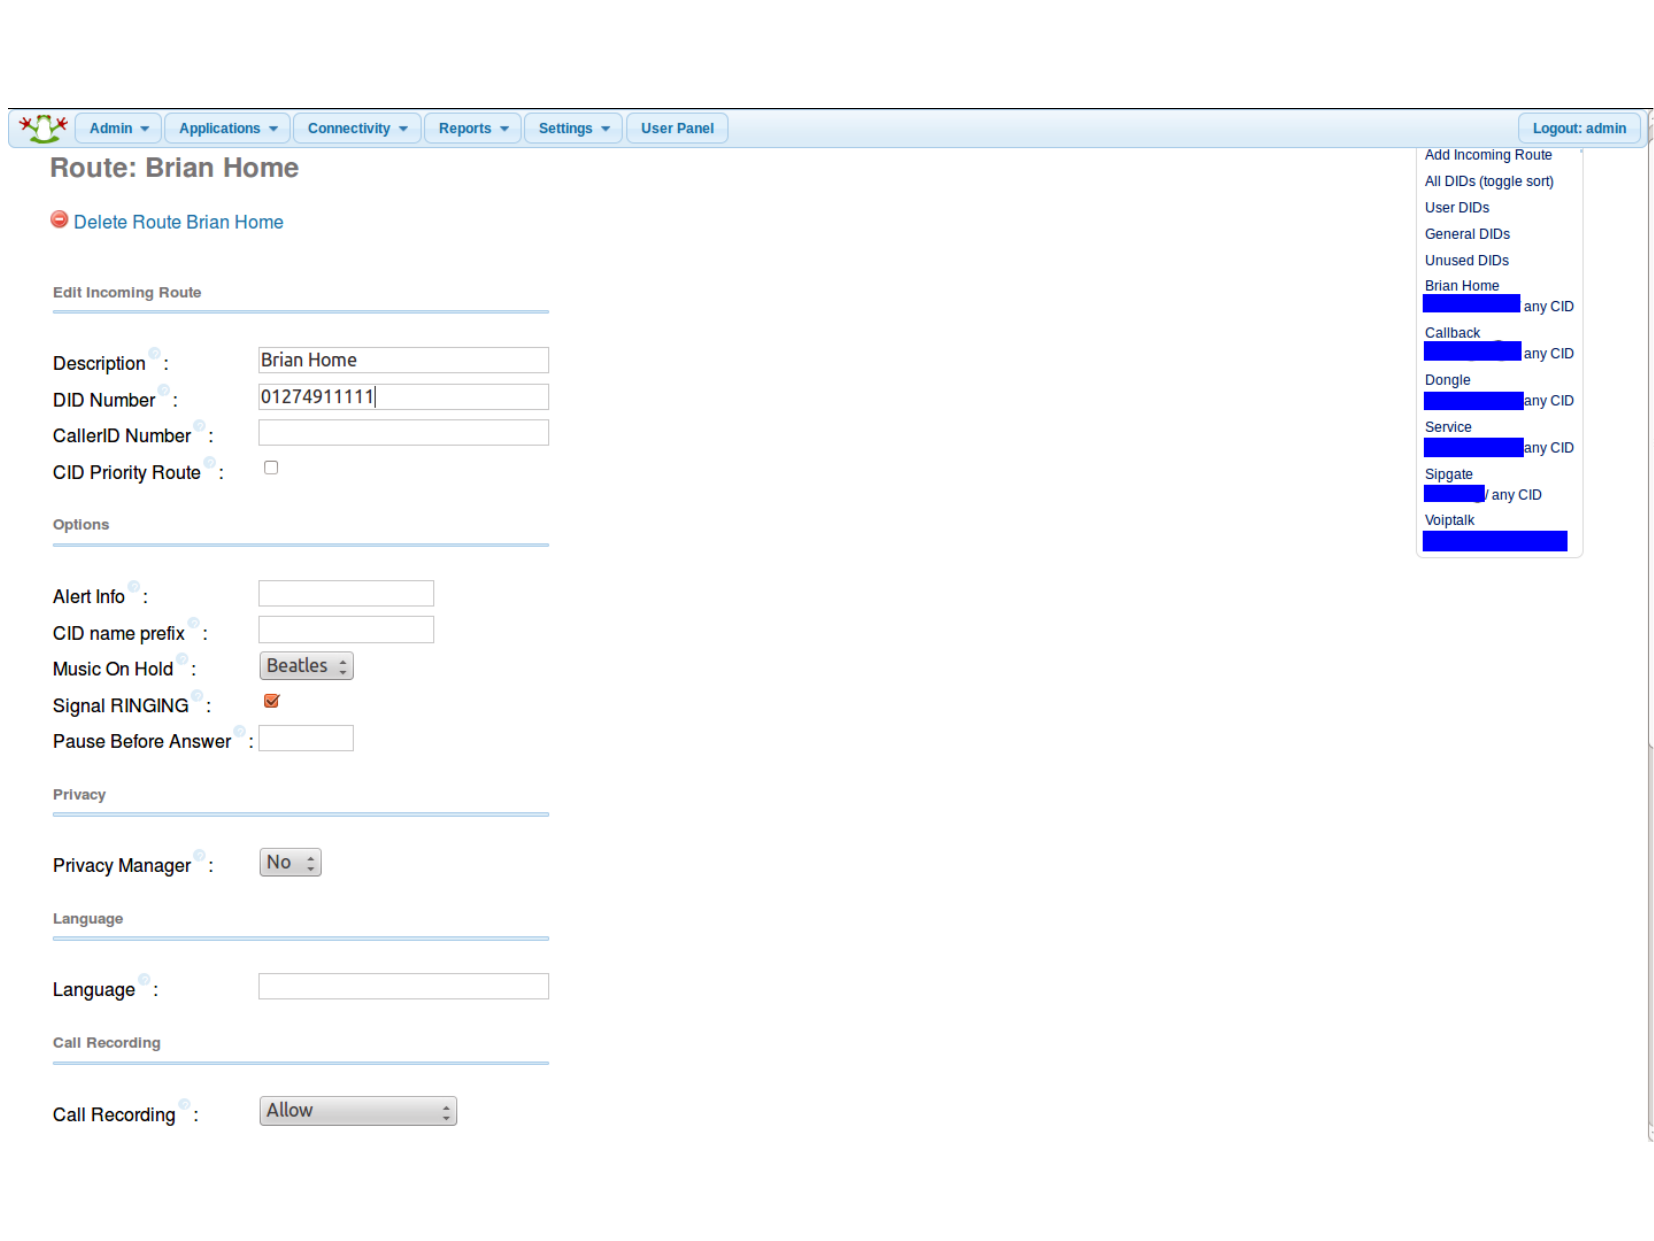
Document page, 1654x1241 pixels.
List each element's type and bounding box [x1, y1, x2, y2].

picture [8, 108, 1654, 1142]
